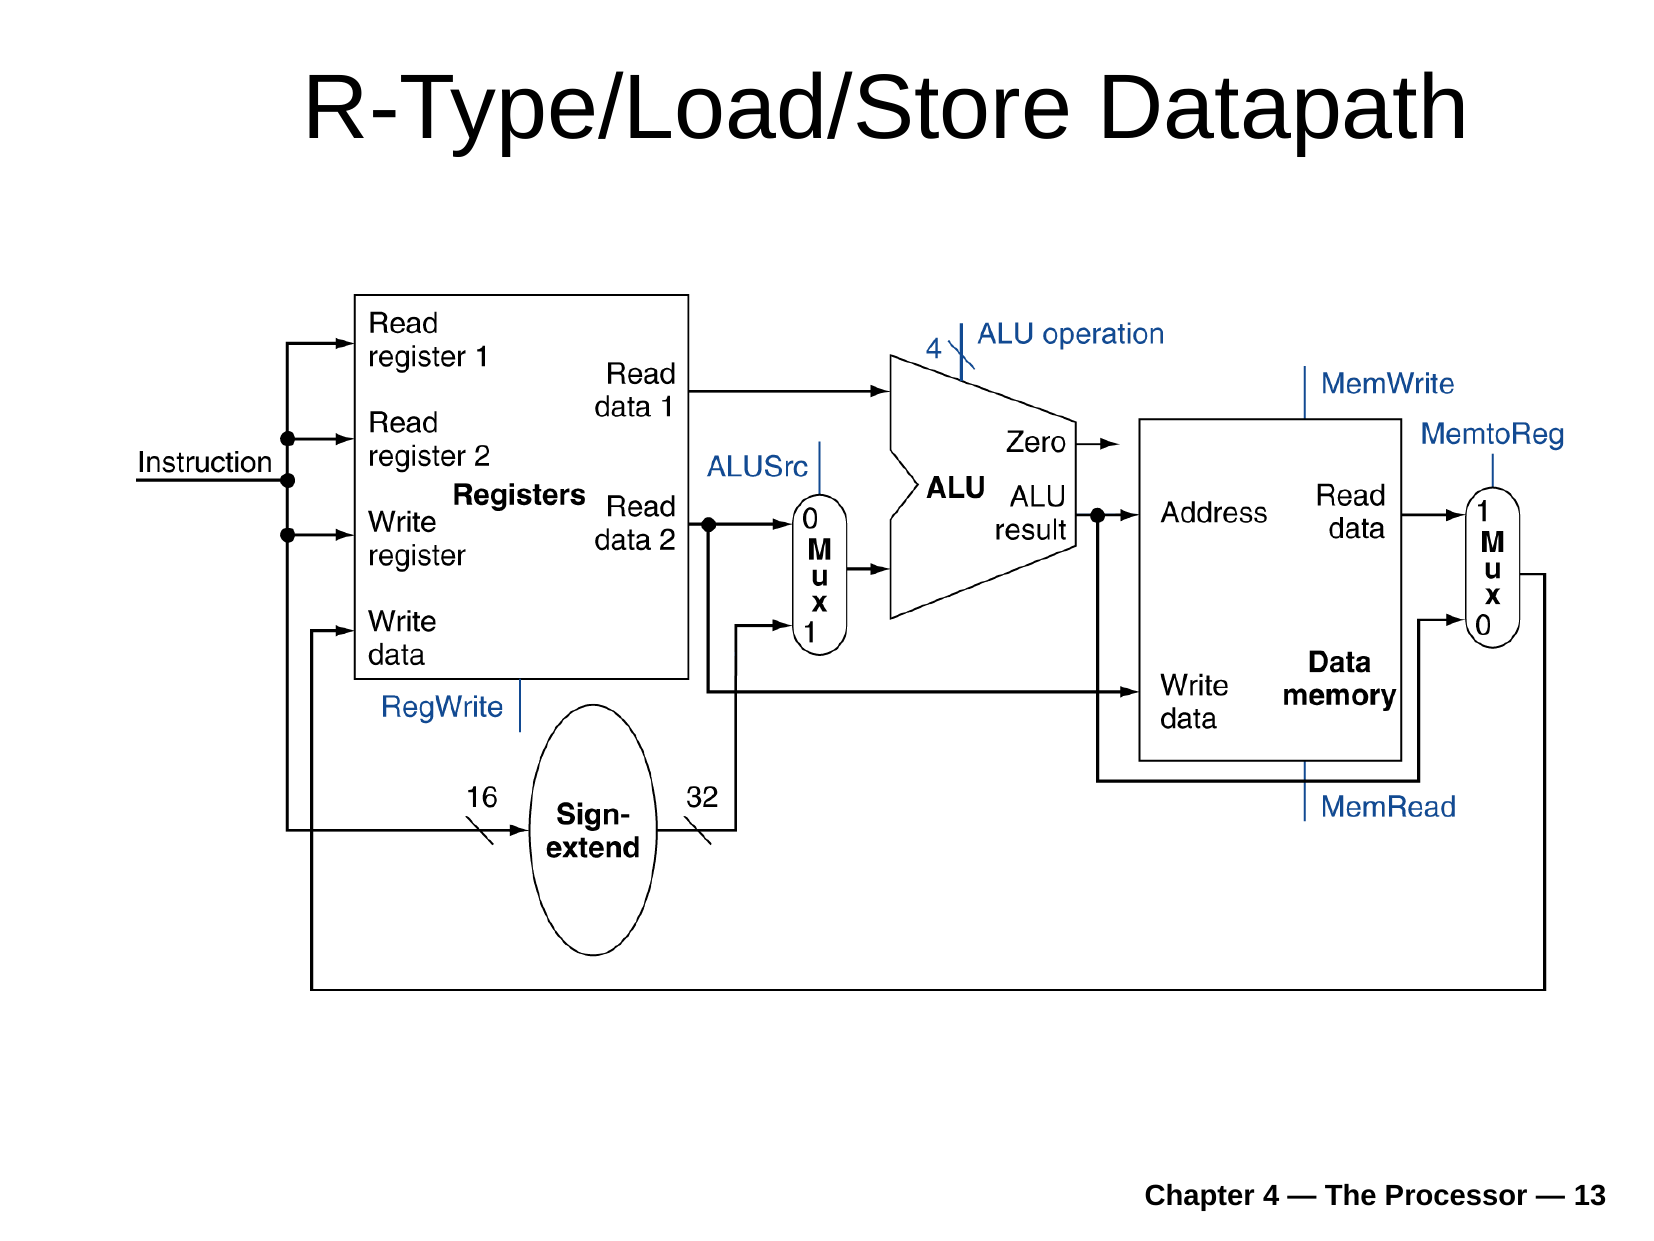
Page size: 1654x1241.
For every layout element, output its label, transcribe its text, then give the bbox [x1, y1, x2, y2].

title R-Type/Load/Store Datapath [123, 26, 1618, 165]
text_box Chapter 4 — The Processor — <number> [305, 1153, 1622, 1219]
picture [136, 294, 1564, 991]
